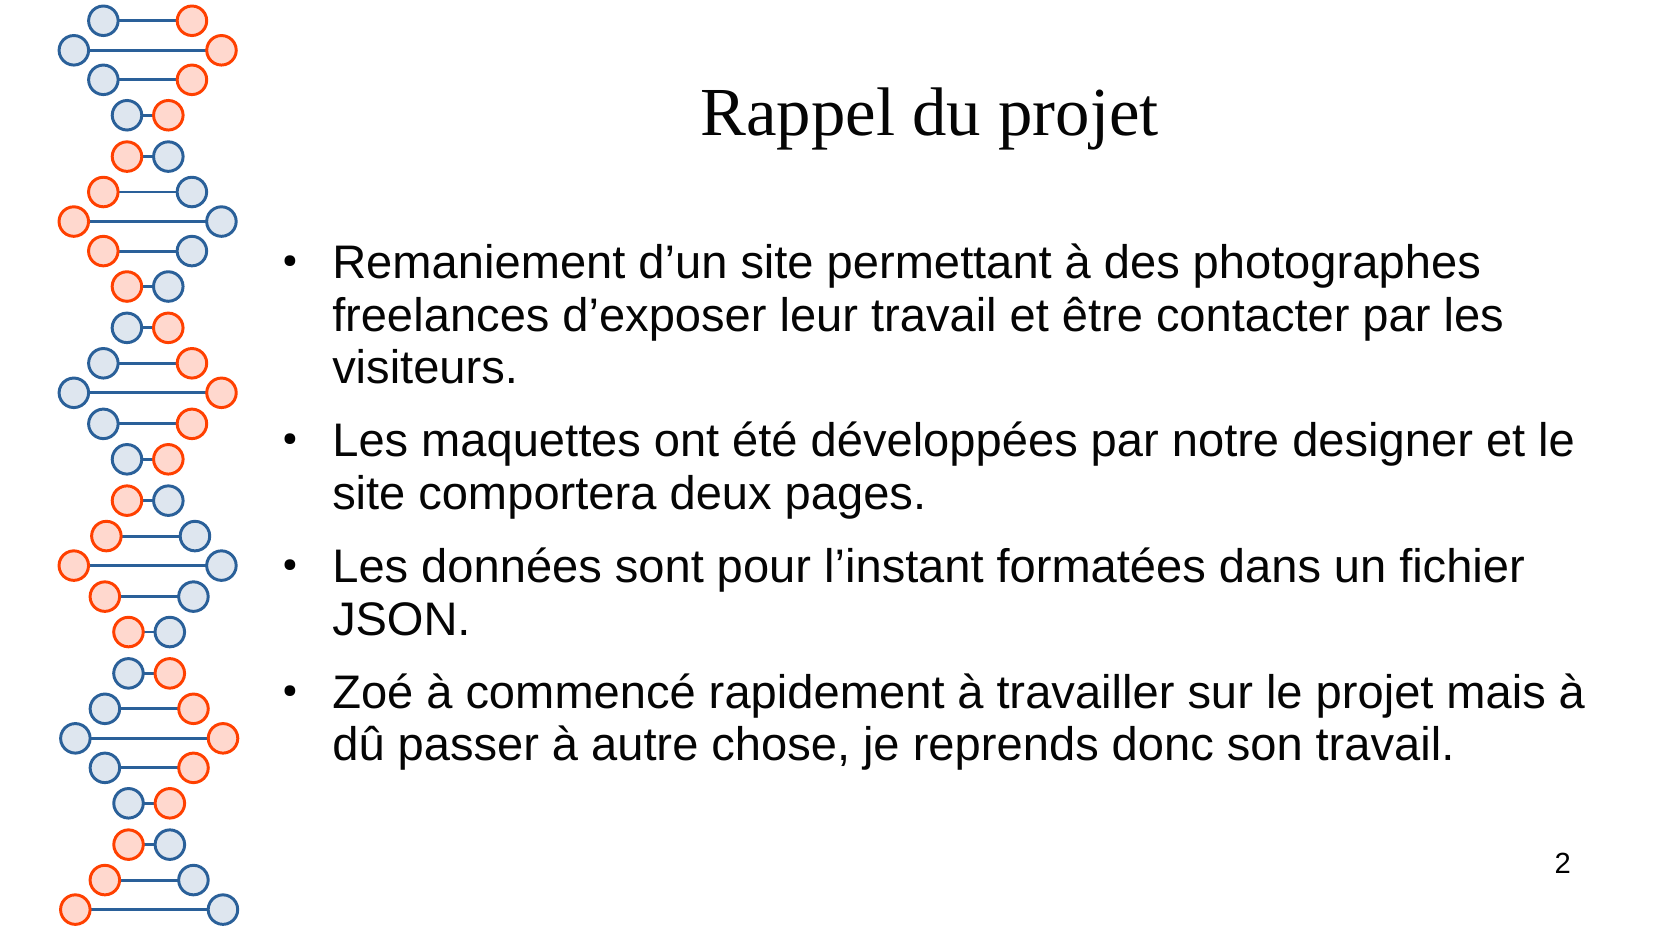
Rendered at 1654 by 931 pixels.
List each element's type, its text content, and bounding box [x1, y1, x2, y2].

list Remaniement d’un site permettant à des photographes freelances d’exposer leur travail et être contacter par les visiteurs. Les maquettes ont été développées par notre designer et le site comportera deux pages. Les données sont pour l’instant formatées dans un fichier JSON. Zoé à commencé rapidement à travailler sur le projet mais à dû passer à autre chose, je reprends donc son travail. [265, 236, 1595, 776]
title Rappel du projet [265, 35, 1595, 189]
